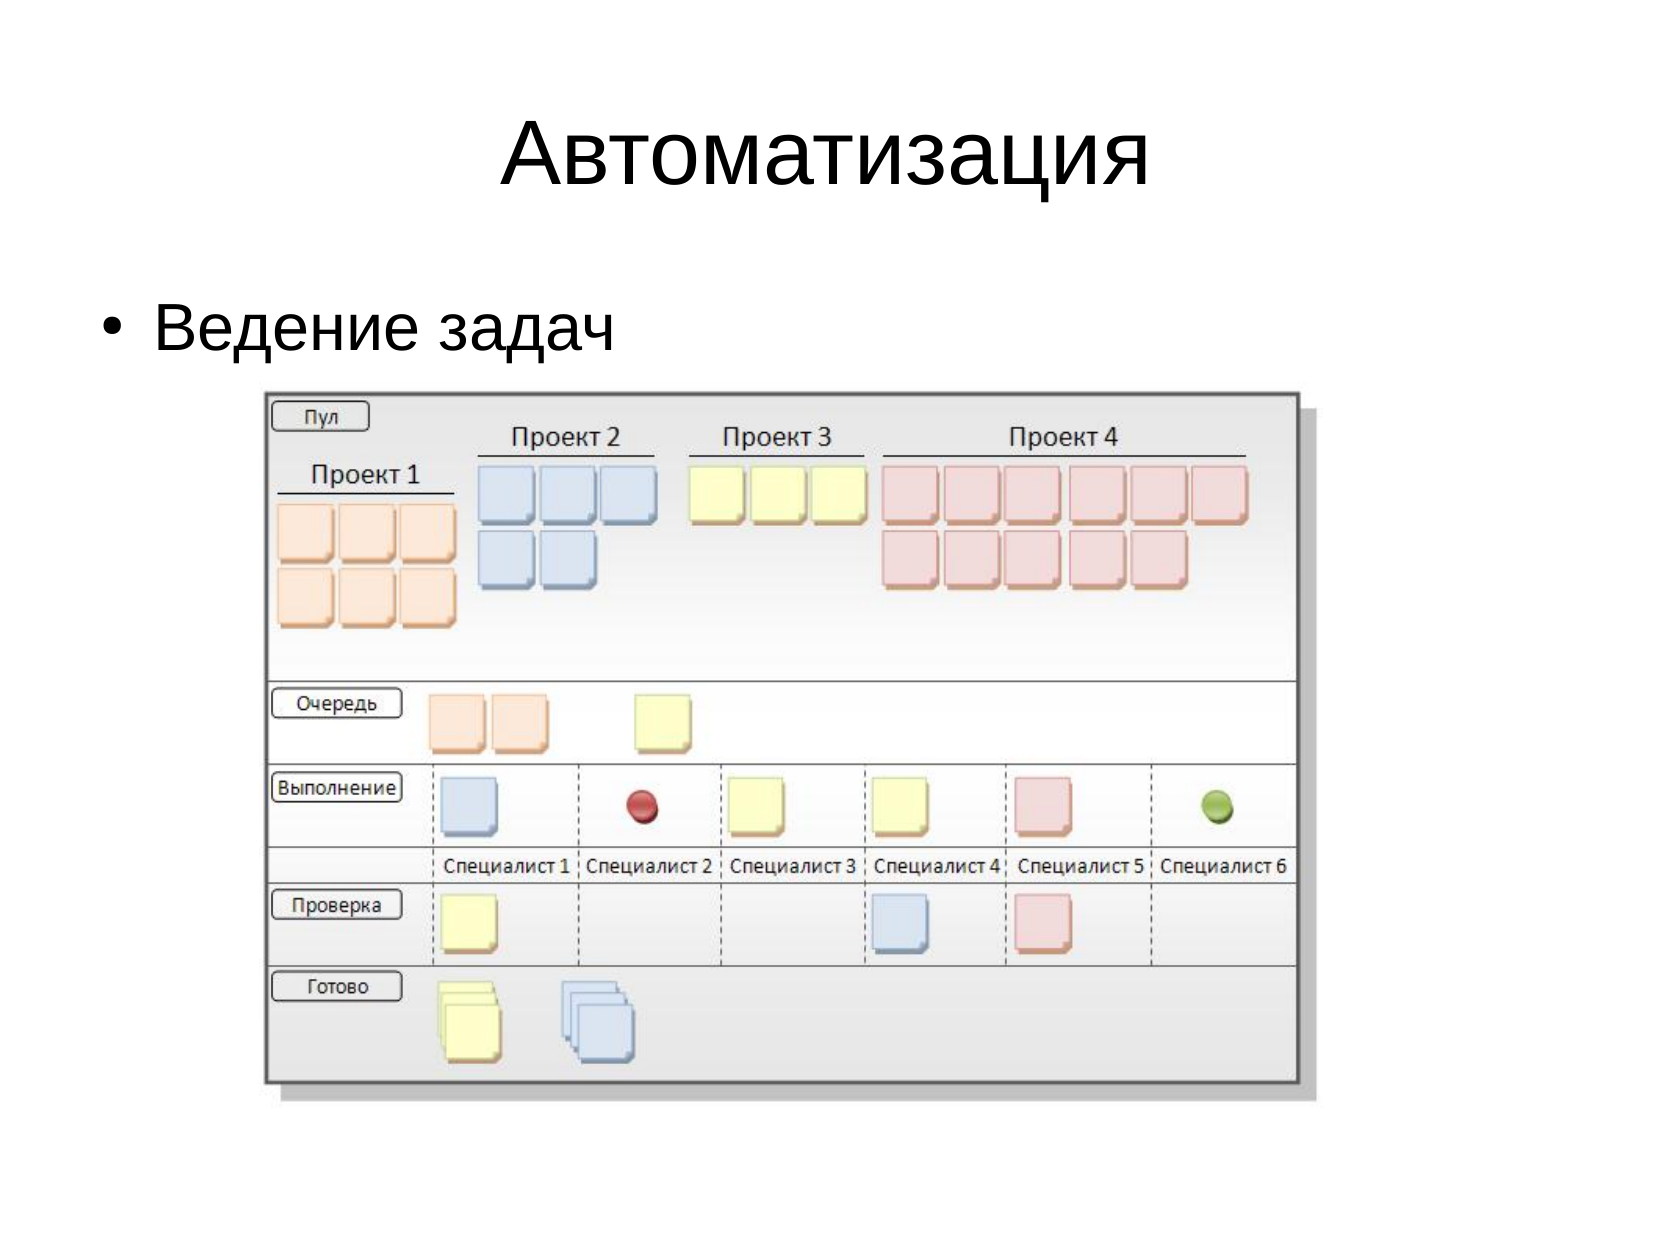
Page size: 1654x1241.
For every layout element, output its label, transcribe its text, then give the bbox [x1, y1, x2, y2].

list Ведение задач [82, 290, 1571, 1010]
title Автоматизация [82, 49, 1571, 257]
picture [259, 382, 1323, 1111]
